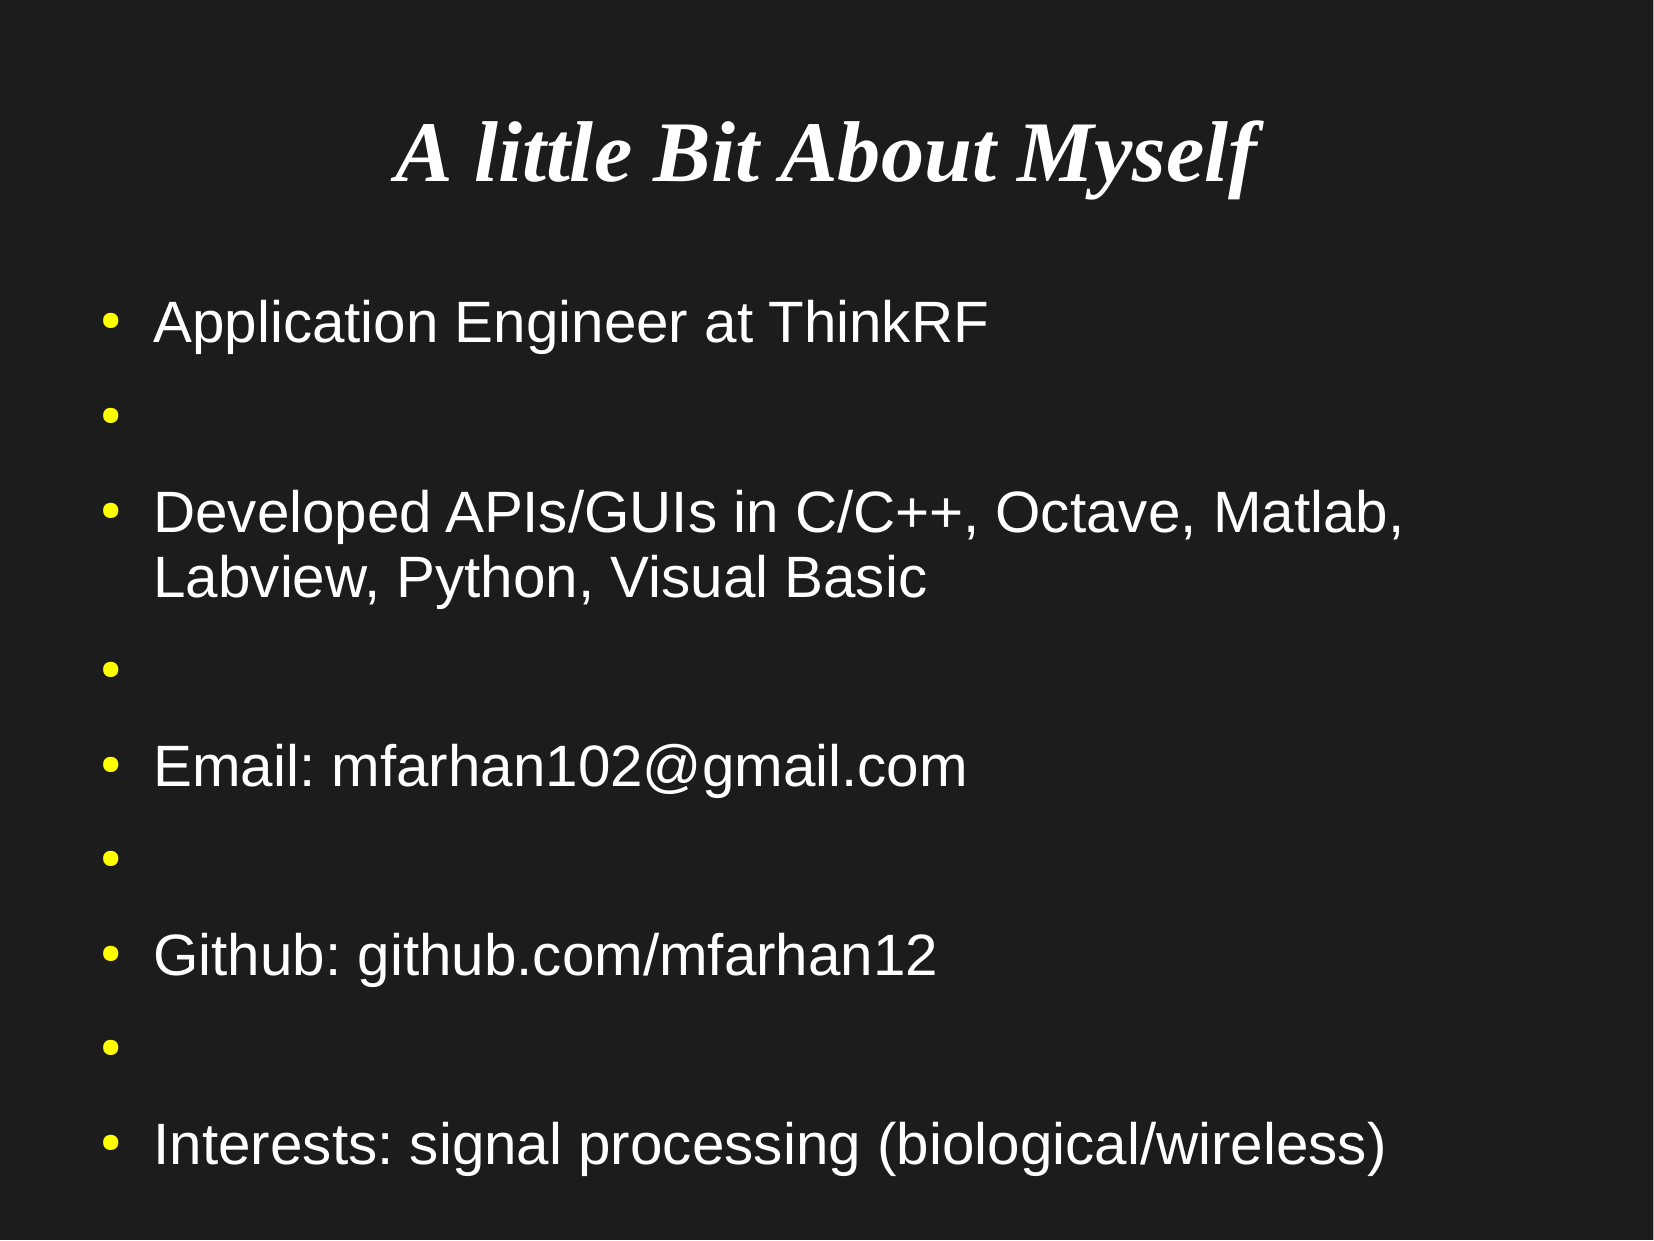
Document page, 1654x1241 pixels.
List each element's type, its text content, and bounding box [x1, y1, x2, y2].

title A little Bit About Myself [82, 49, 1571, 257]
list Application Engineer at ThinkRF Developed APIs/GUIs in C/C++, Octave, Matlab, Labview, Python, Visual Basic Email: mfarhan102@gmail.com Github: github.com/mfarhan12 Interests: signal processing (biological/wireless) [82, 290, 1571, 1175]
